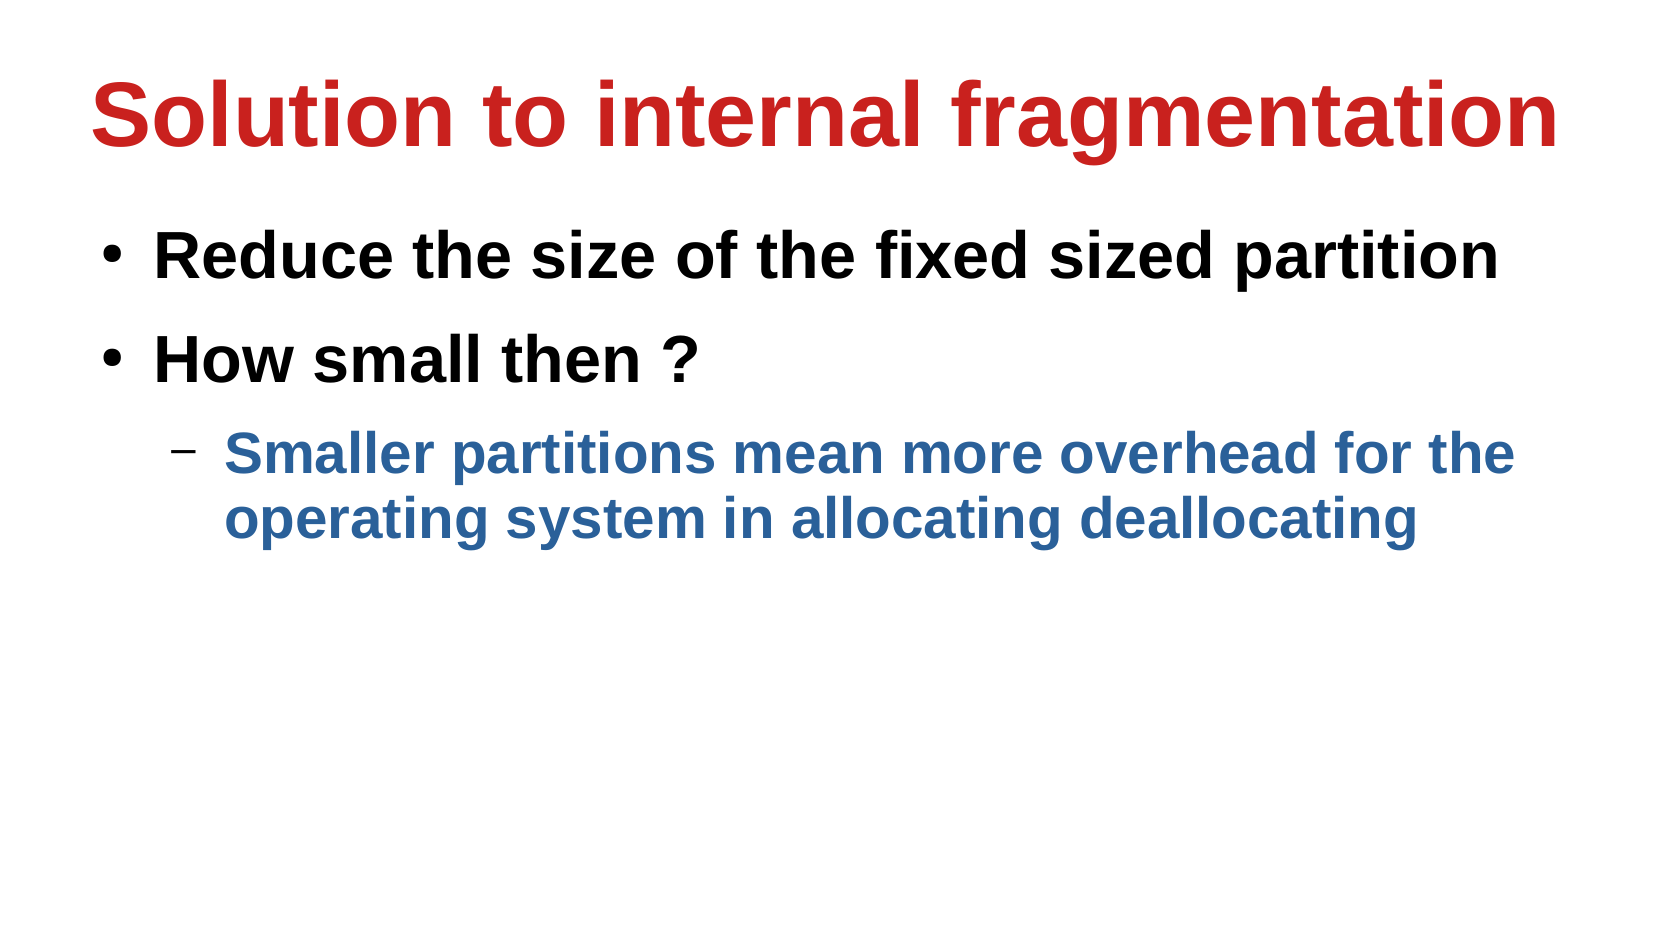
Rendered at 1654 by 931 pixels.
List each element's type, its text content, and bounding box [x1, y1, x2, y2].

title Solution to internal fragmentation [82, 37, 1571, 193]
list Reduce the size of the fixed sized partition How small then ? Smaller partitions mean more overhead for the operating system in allocating deallocating [82, 217, 1571, 758]
